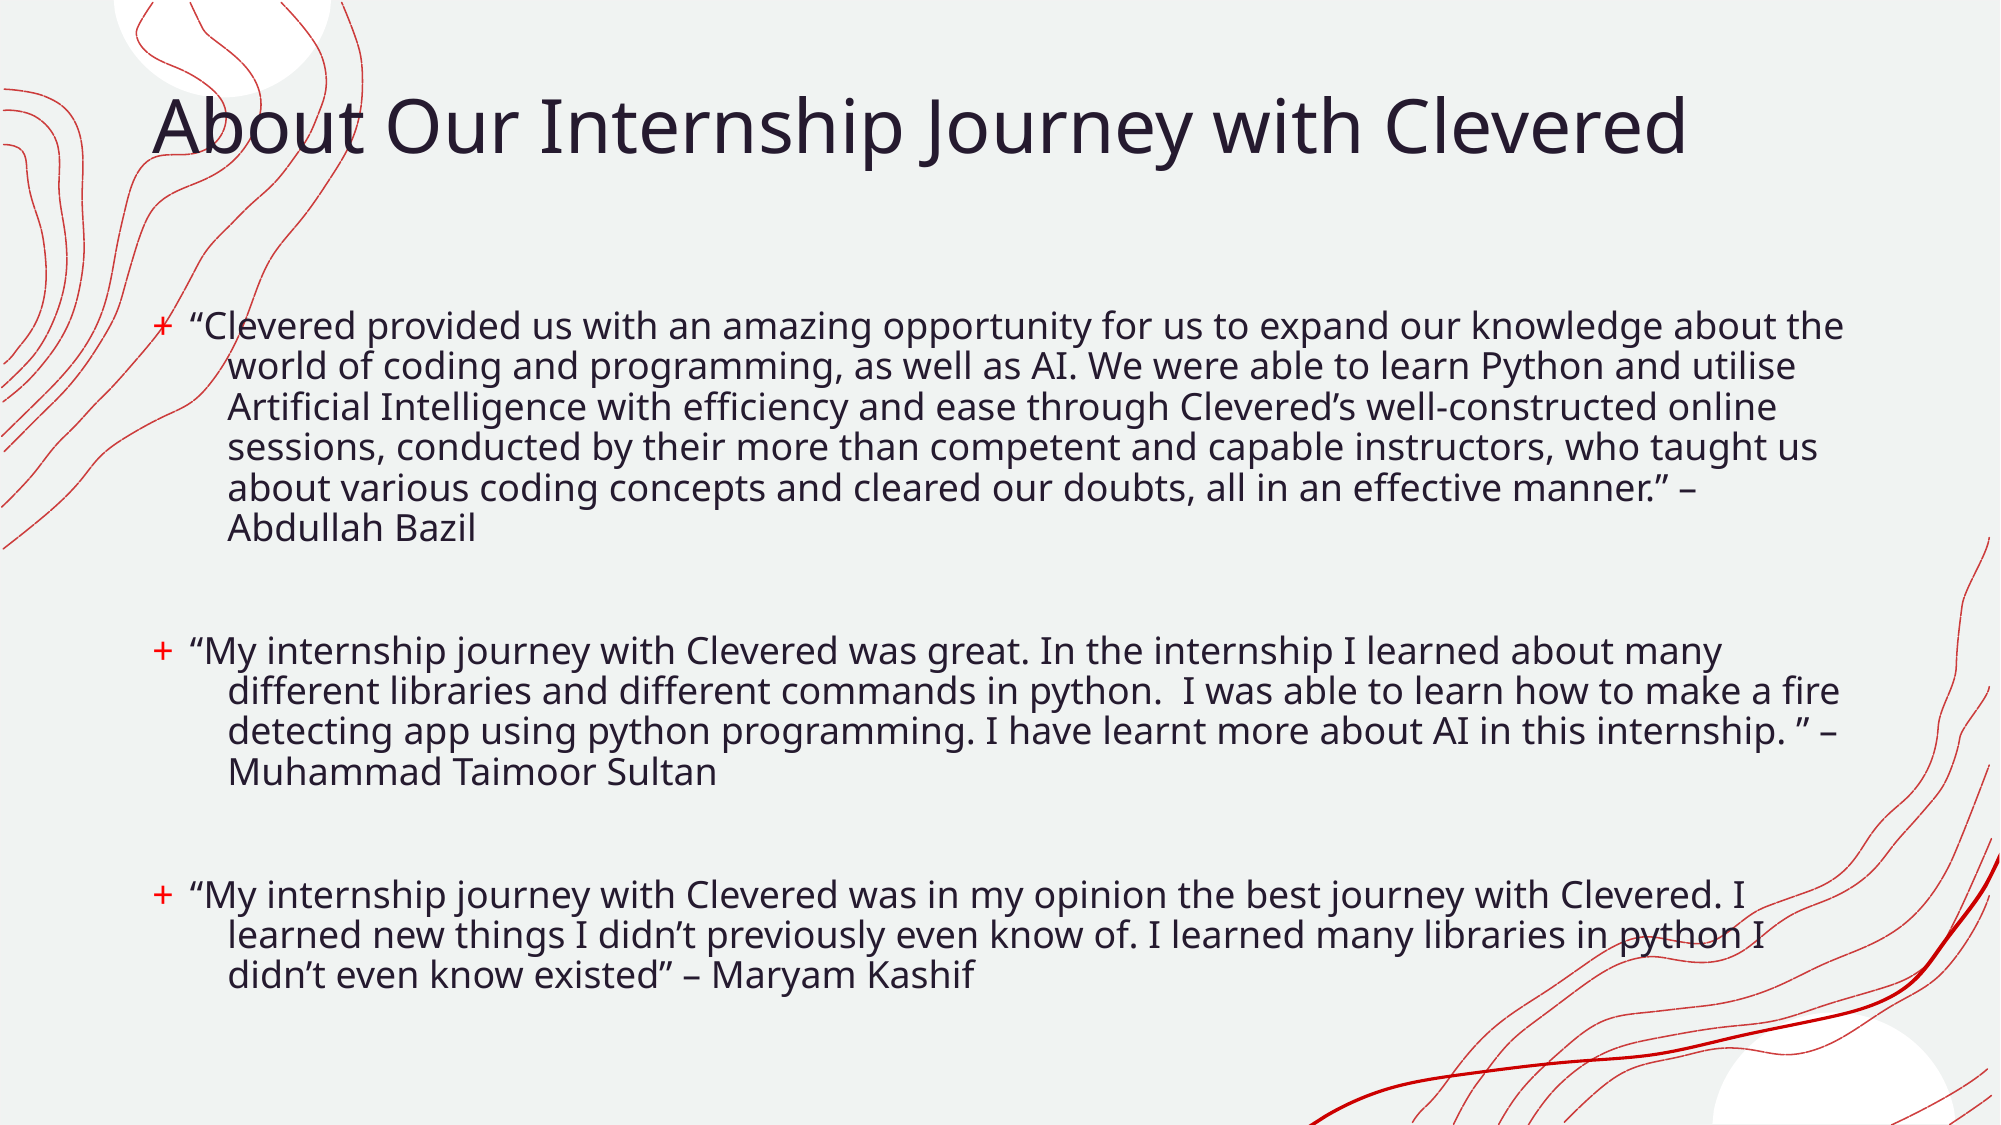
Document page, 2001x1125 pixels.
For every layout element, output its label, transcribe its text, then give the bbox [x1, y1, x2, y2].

list “Clevered provided us with an amazing opportunity for us to expand our knowledge about the world of coding and programming, as well as AI. We were able to learn Python and utilise Artificial Intelligence with efficiency and ease through Clevered’s well-constructed online sessions, conducted by their more than competent and capable instructors, who taught us about various coding concepts and cleared our doubts, all in an effective manner.” –Abdullah Bazil “My internship journey with Clevered was great. In the internship I learned about many different libraries and different commands in python. I was able to learn how to make a fire detecting app using python programming. I have learnt more about AI in this internship. ” –Muhammad Taimoor Sultan “My internship journey with Clevered was in my opinion the best journey with Clevered. I learned new things I didn’t previously even know of. I learned many libraries in python I didn’t even know existed” – Maryam Kashif [137, 299, 1863, 1014]
title About Our Internship Journey with Clevered [137, 59, 1863, 278]
